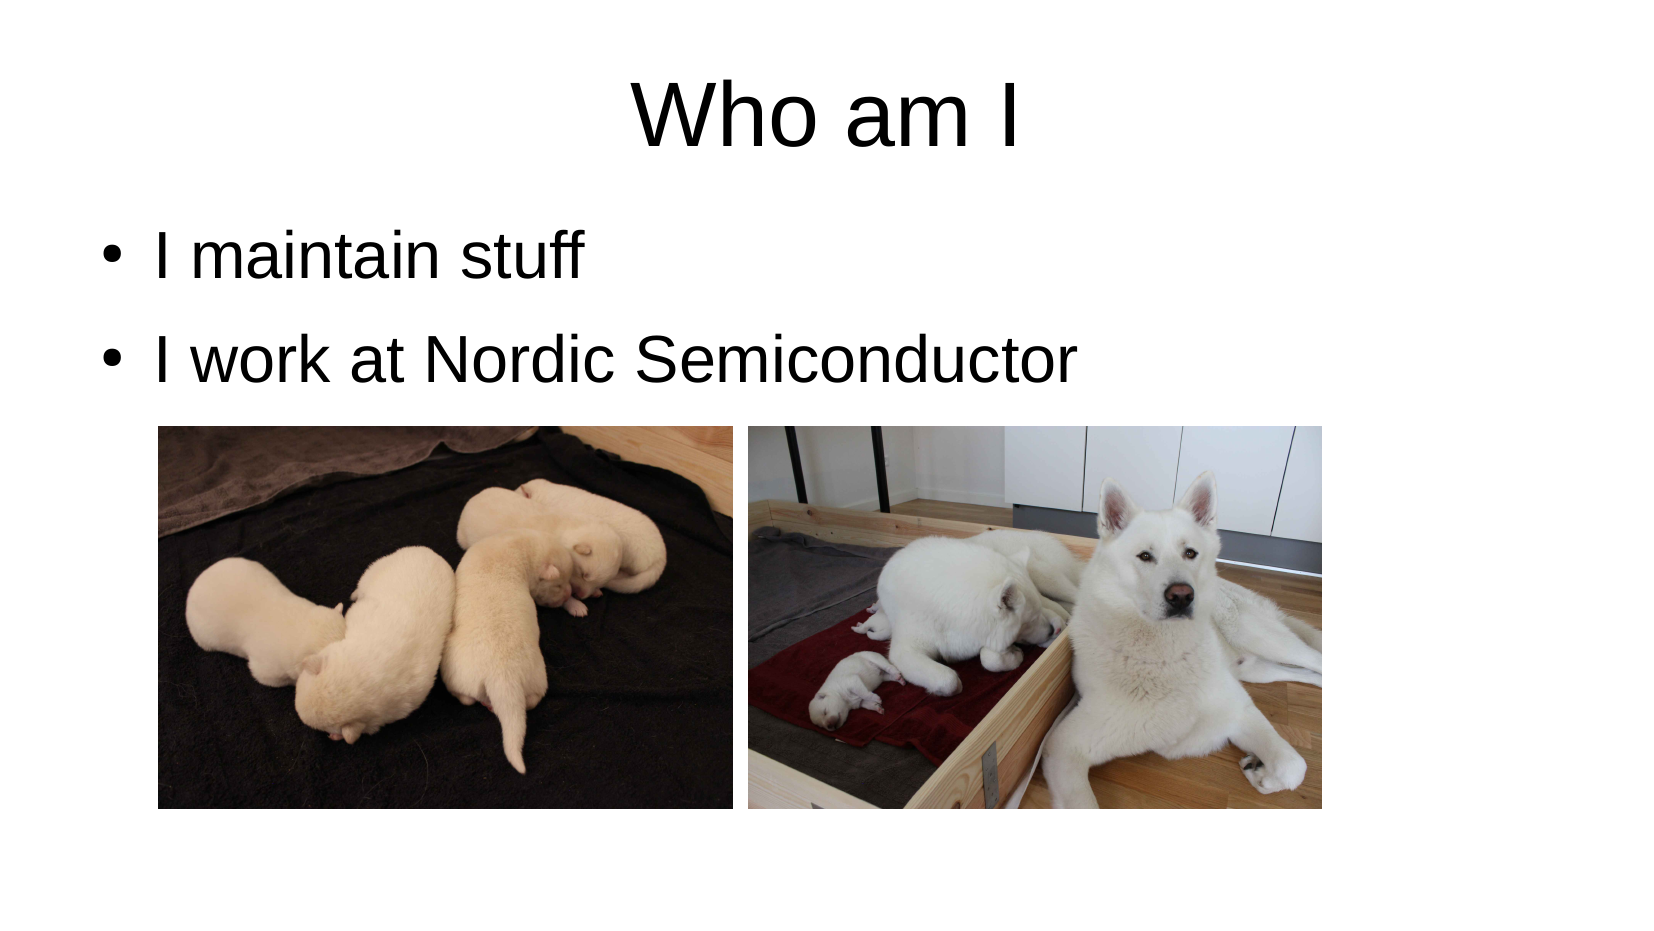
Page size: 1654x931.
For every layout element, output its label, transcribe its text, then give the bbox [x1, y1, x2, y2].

list I maintain stuff I work at Nordic Semiconductor [82, 217, 1571, 441]
title Who am I [82, 37, 1571, 193]
picture [158, 426, 733, 810]
picture [748, 426, 1322, 809]
